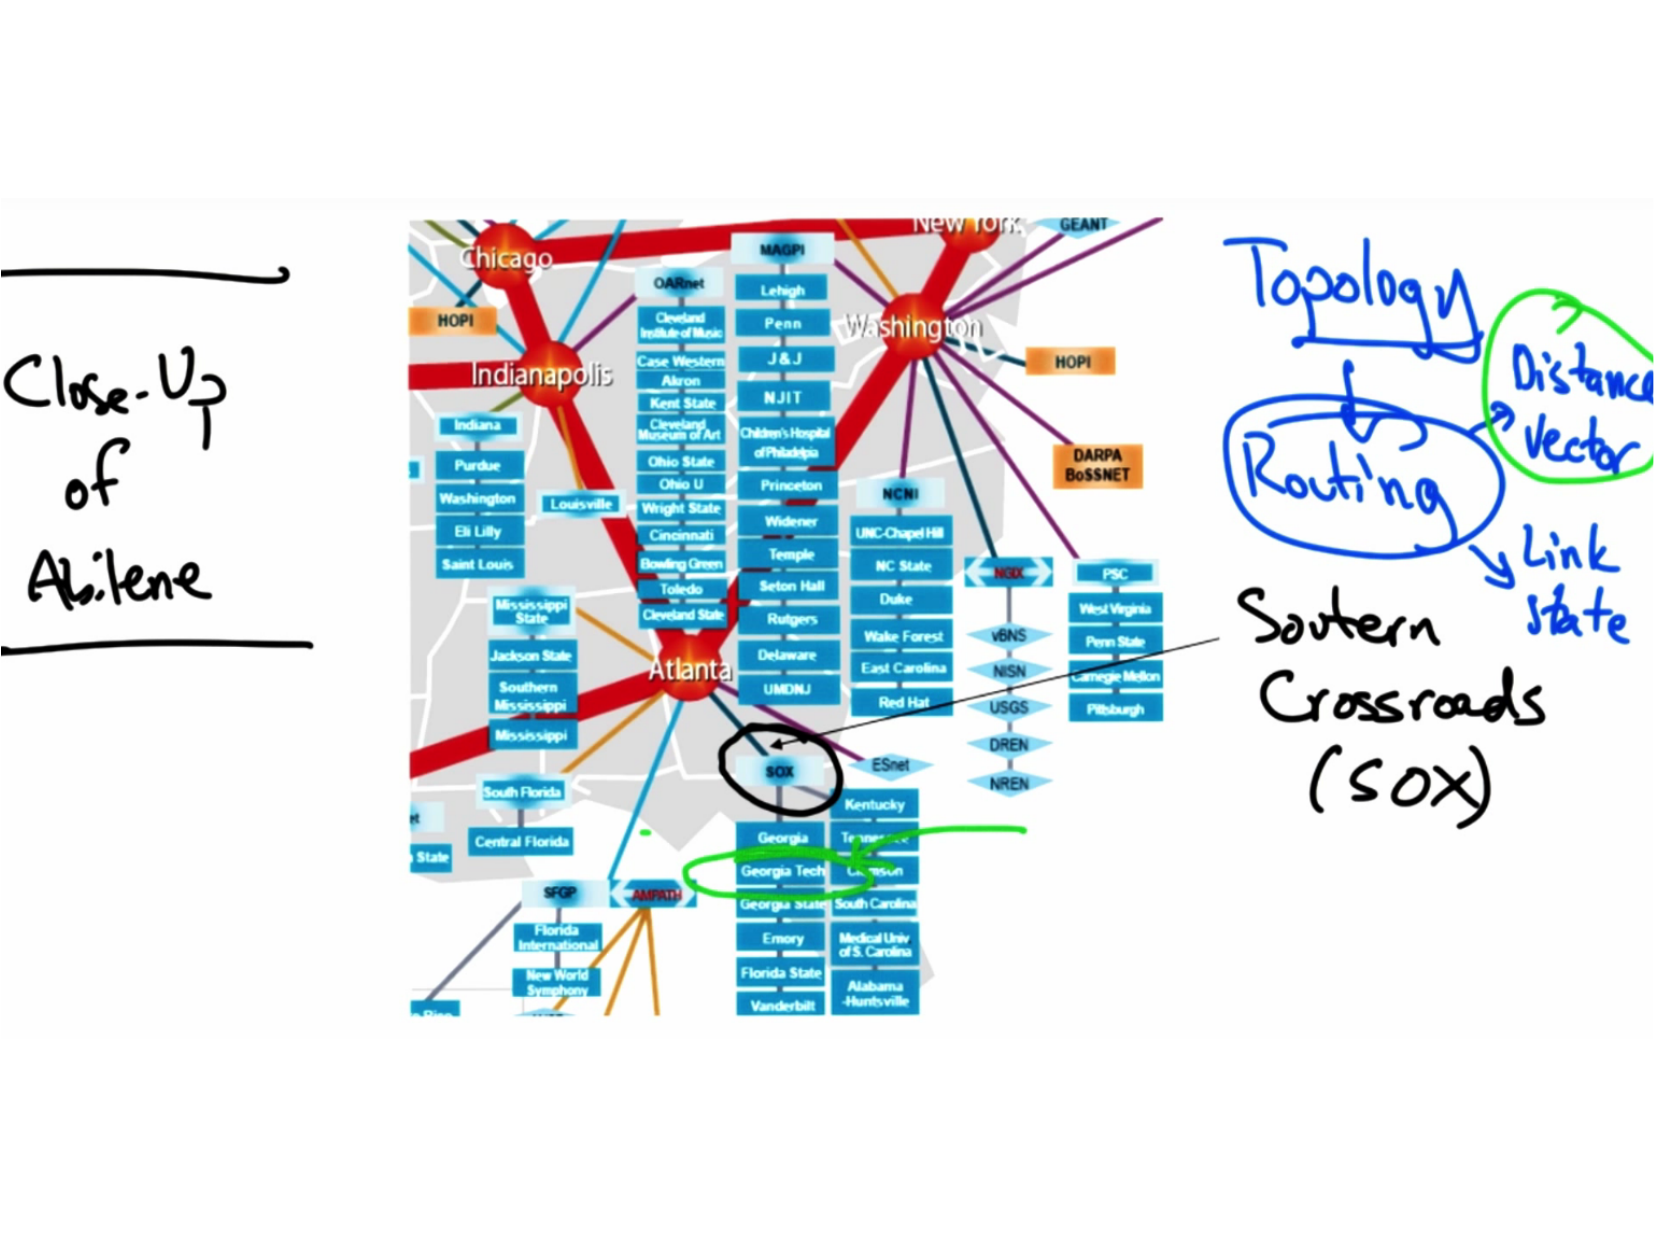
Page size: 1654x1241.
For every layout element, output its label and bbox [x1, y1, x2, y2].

picture [1, 198, 1654, 1039]
